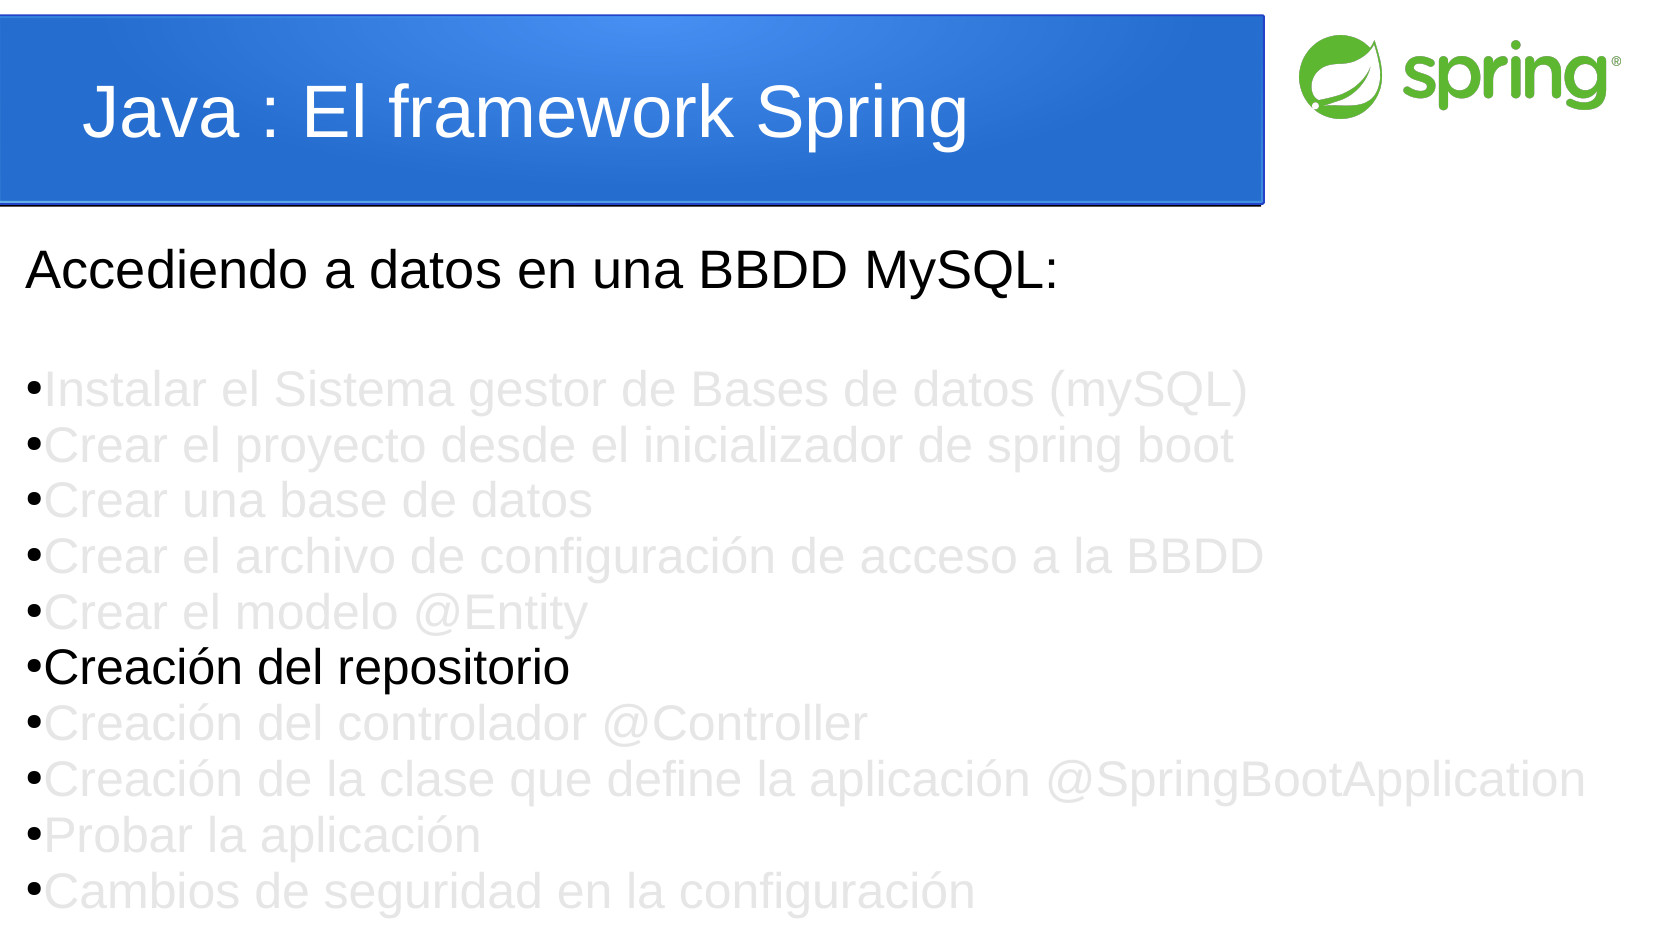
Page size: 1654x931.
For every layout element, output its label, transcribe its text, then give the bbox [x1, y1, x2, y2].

title Java : El framework Spring [82, 35, 1235, 164]
picture [1299, 35, 1621, 119]
subtitle Accediendo a datos en una BBDD MySQL: Instalar el Sistema gestor de Bases de datos (mySQL) Crear el proyecto desde el inicializador de spring boot Crear una base de datos Crear el archivo de configuración de acceso a la BBDD Crear el modelo @Entity Creación del repositorio Creación del controlador @Controller Creación de la clase que define la aplicación @SpringBootApplication Probar la aplicación Cambios de seguridad en la configuración [25, 164, 1644, 931]
